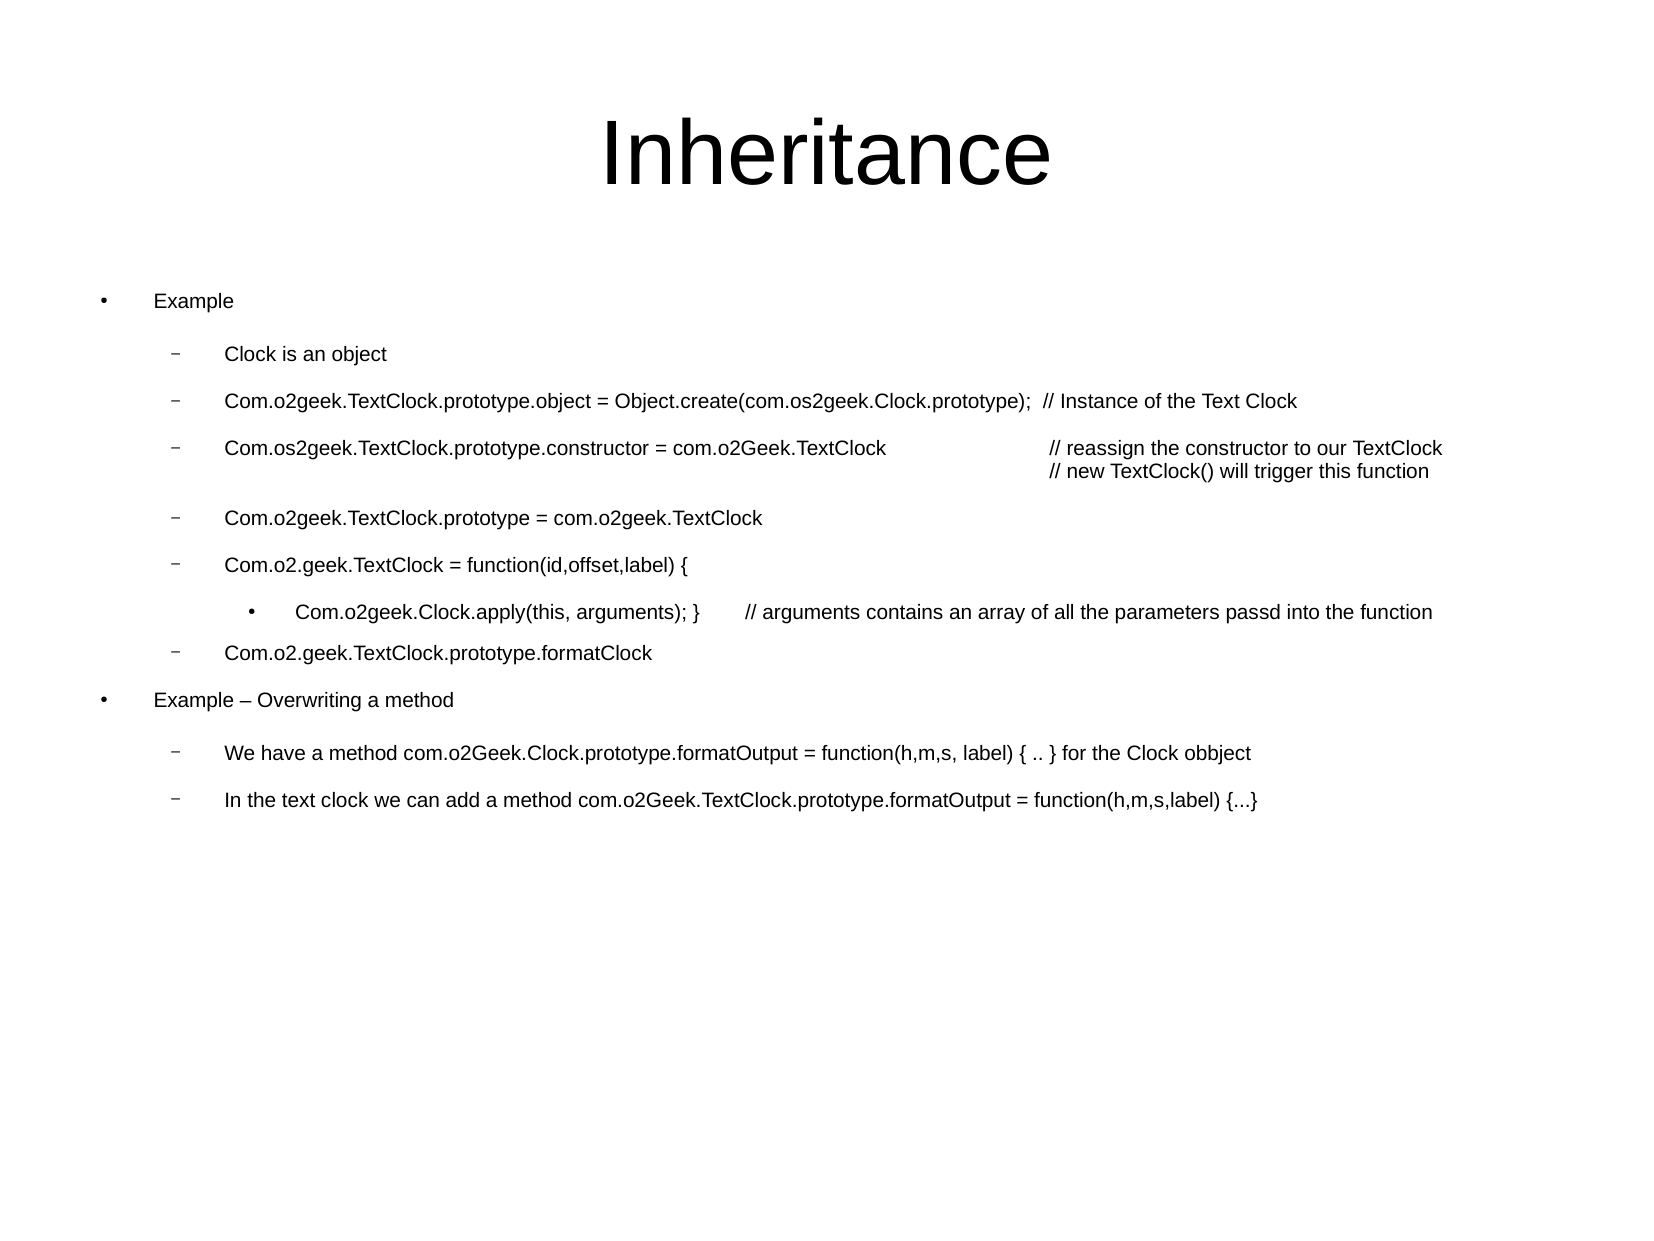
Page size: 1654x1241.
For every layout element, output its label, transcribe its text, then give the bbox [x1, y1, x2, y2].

list Example Clock is an object Com.o2geek.TextClock.prototype.object = Object.create(com.os2geek.Clock.prototype); // Instance of the Text Clock Com.os2geek.TextClock.prototype.constructor = com.o2Geek.TextClock // reassign the constructor to our TextClock // new TextClock() will trigger this function Com.o2geek.TextClock.prototype = com.o2geek.TextClock Com.o2.geek.TextClock = function(id,offset,label) { Com.o2geek.Clock.apply(this, arguments); } // arguments contains an array of all the parameters passd into the function Com.o2.geek.TextClock.prototype.formatClock Example – Overwriting a method We have a method com.o2Geek.Clock.prototype.formatOutput = function(h,m,s, label) { .. } for the Clock obbject In the text clock we can add a method com.o2Geek.TextClock.prototype.formatOutput = function(h,m,s,label) {...} [82, 290, 1571, 1216]
title Inheritance [82, 49, 1571, 257]
